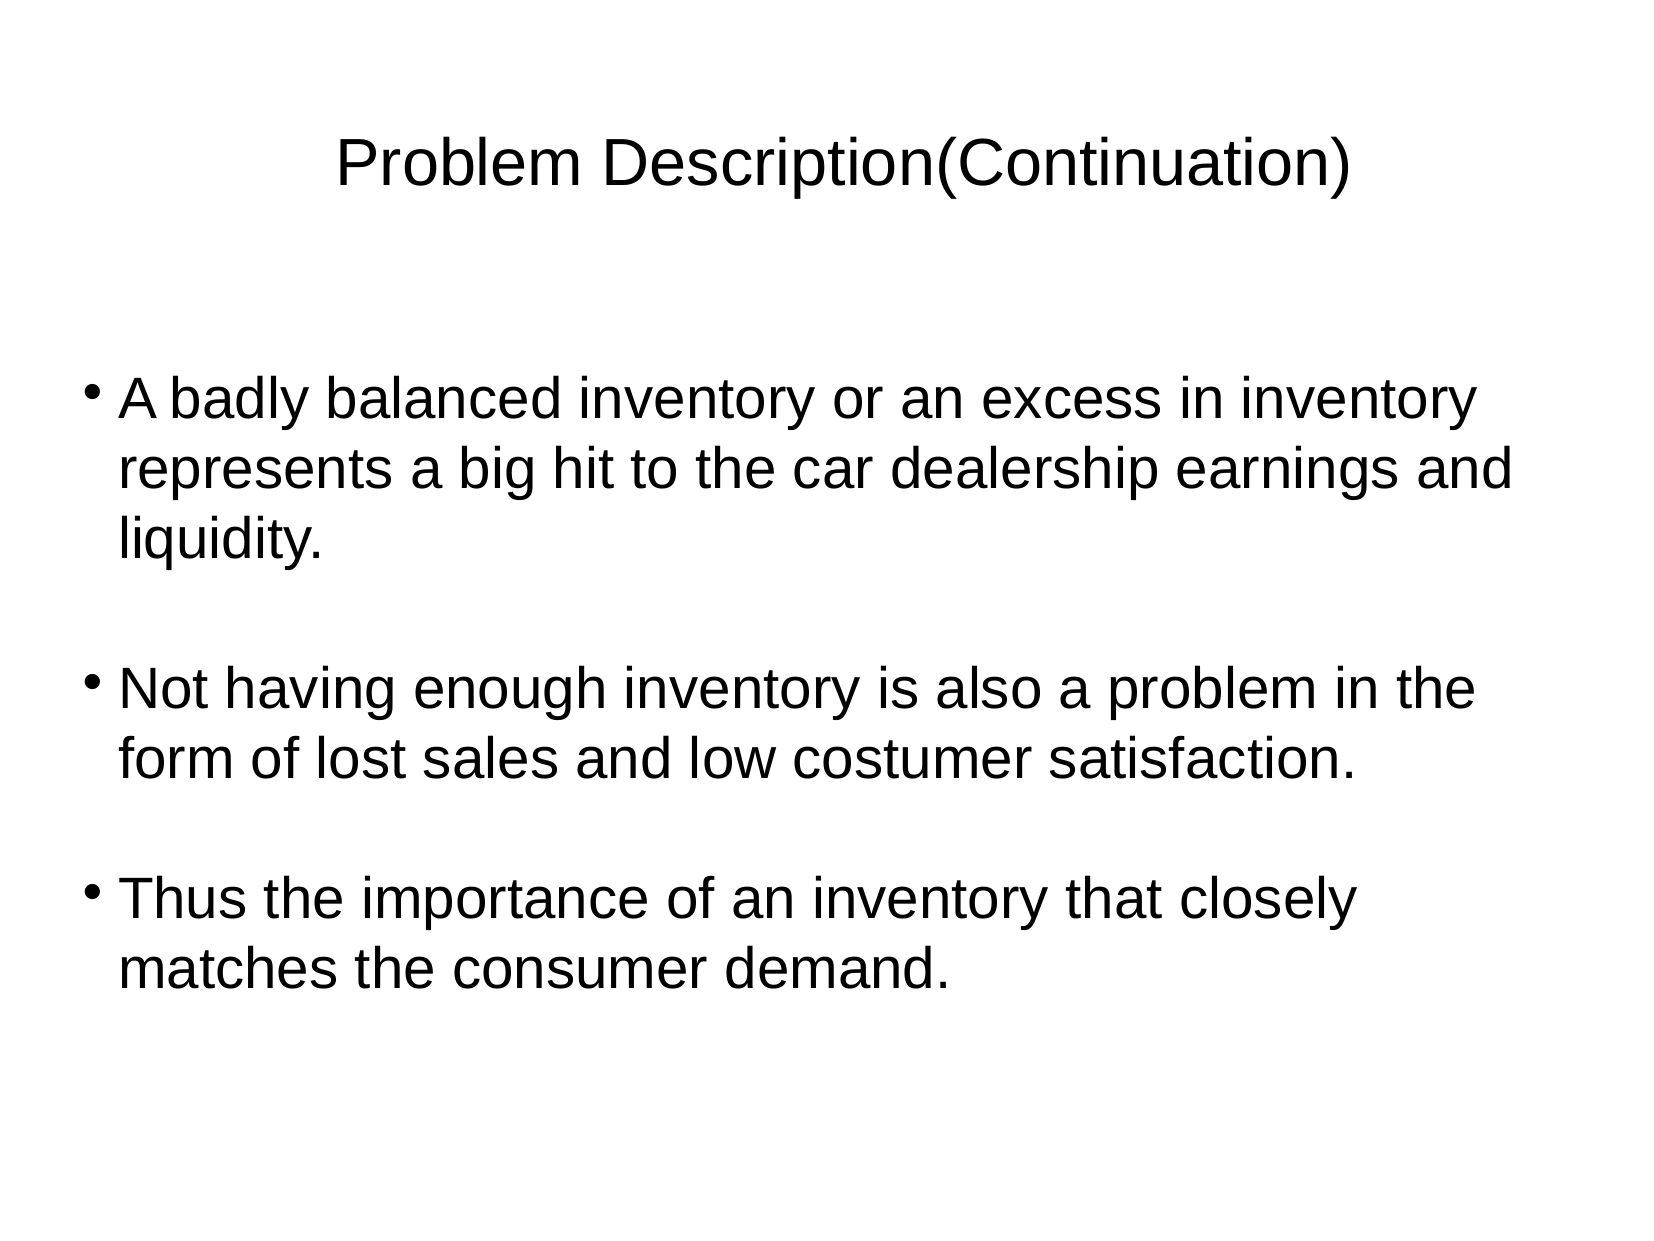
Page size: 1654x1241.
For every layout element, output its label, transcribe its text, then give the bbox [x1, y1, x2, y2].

text_box A badly balanced inventory or an excess in inventory represents a big hit to the car dealership earnings and liquidity. Not having enough inventory is also a problem in the form of lost sales and low costumer satisfaction. Thus the importance of an inventory that closely matches the consumer demand. [82, 290, 1571, 1038]
text_box Problem Description(Continuation) [82, 55, 1571, 263]
